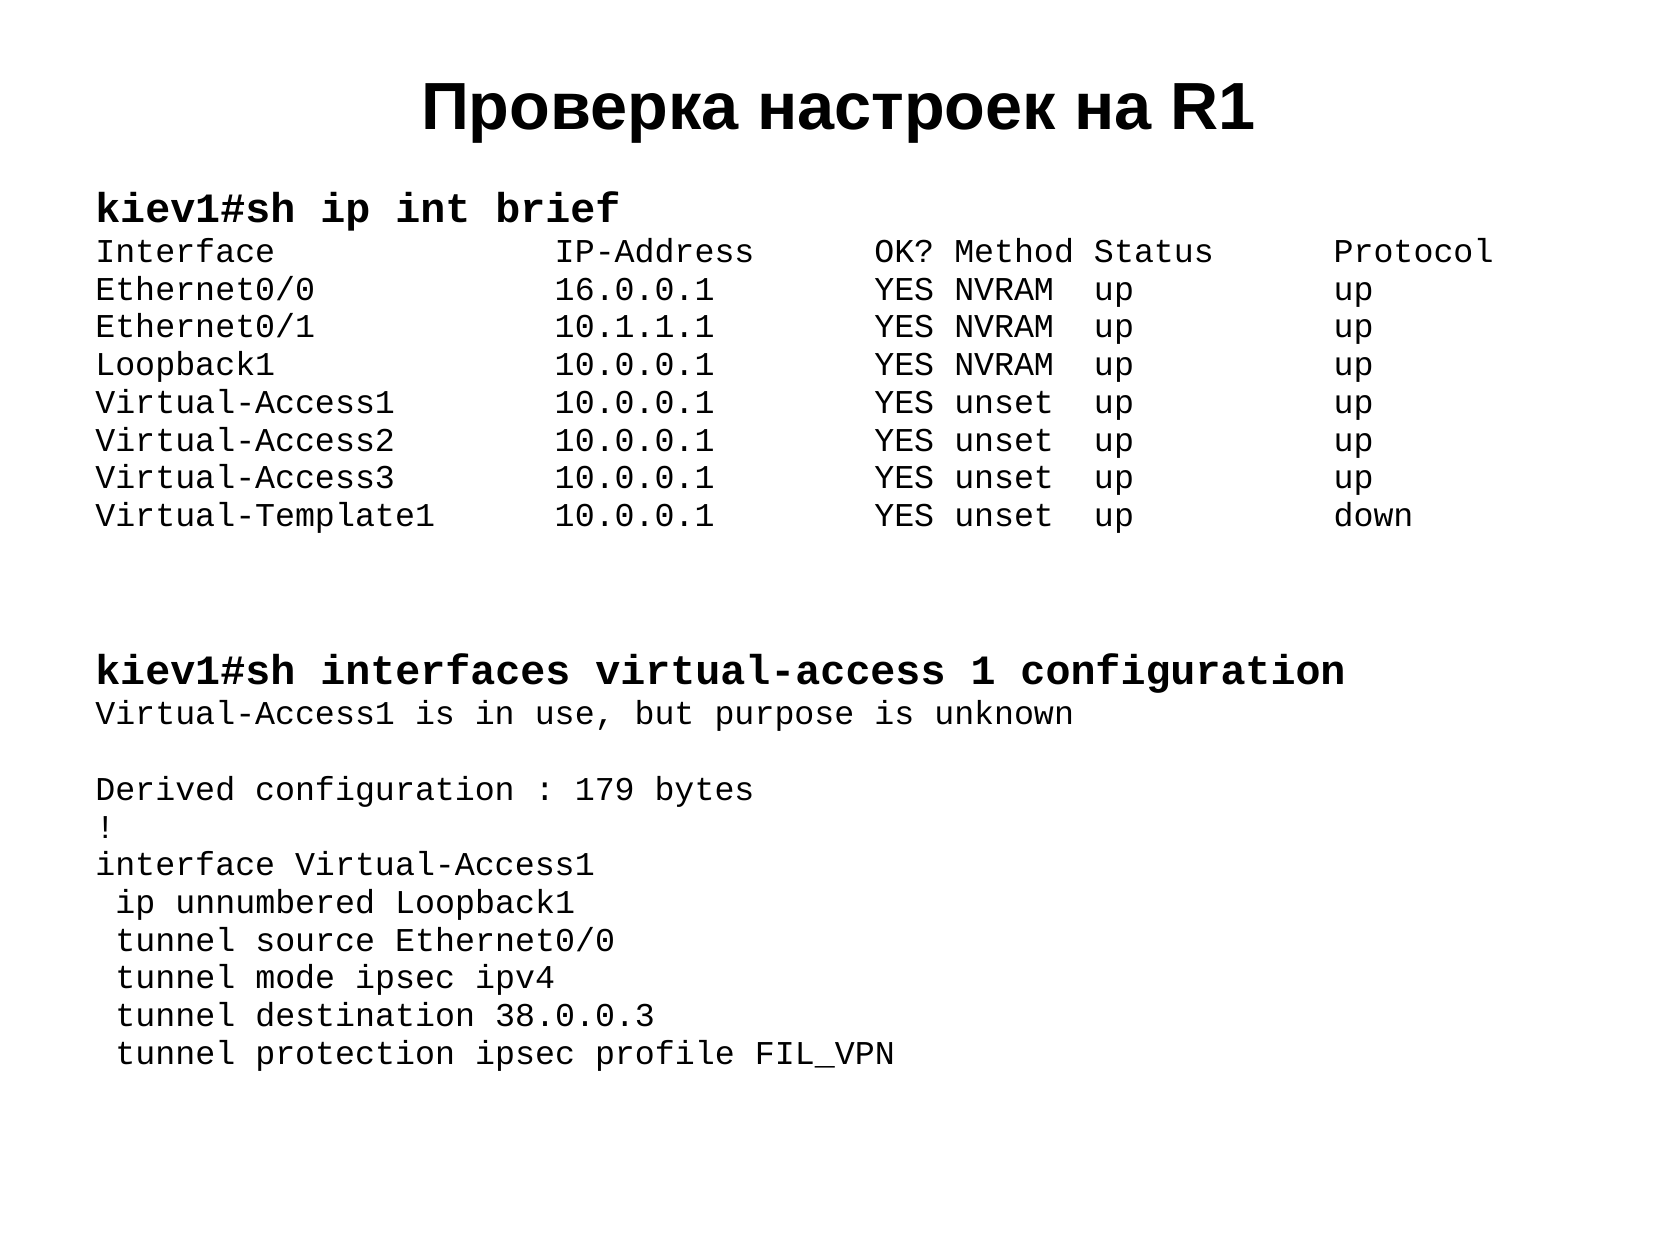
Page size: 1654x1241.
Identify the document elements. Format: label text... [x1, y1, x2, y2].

text_box Проверка настроек на R1 [64, 37, 1613, 151]
list kiev1#sh ip int brief Interface IP-Address OK? Method Status Protocol Ethernet0/0 16.0.0.1 YES NVRAM up up Ethernet0/1 10.1.1.1 YES NVRAM up up Loopback1 10.0.0.1 YES NVRAM up up Virtual-Access1 10.0.0.1 YES unset up up Virtual-Access2 10.0.0.1 YES unset up up Virtual-Access3 10.0.0.1 YES unset up up Virtual-Template1 10.0.0.1 YES unset up down kiev1#sh interfaces virtual-access 1 configuration Virtual-Access1 is in use, but purpose is unknown Derived configuration : 179 bytes ! interface Virtual-Access1 ip unnumbered Loopback1 tunnel source Ethernet0/0 tunnel mode ipsec ipv4 tunnel destination 38.0.0.3 tunnel protection ipsec profile FIL_VPN [95, 187, 1538, 1208]
